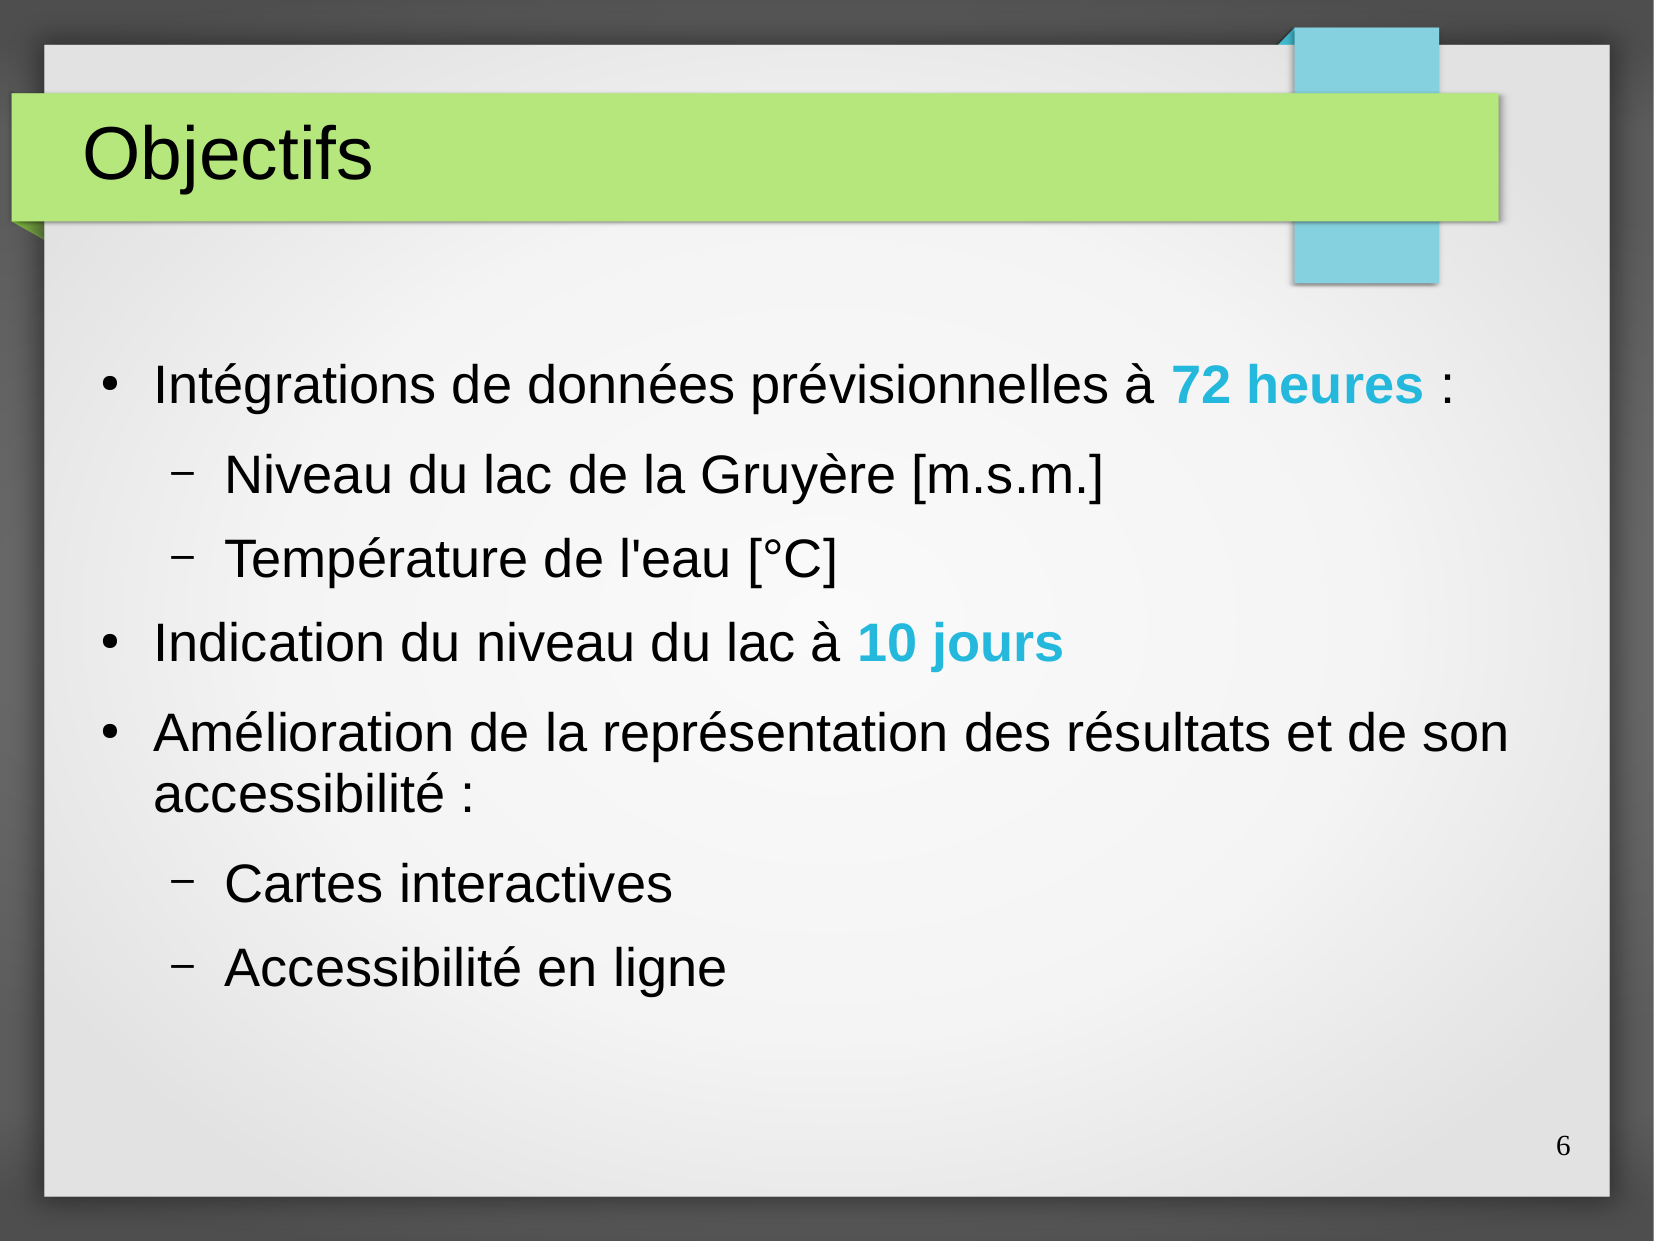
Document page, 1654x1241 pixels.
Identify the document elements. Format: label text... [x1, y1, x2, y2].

title Objectifs [82, 50, 1264, 258]
picture [0, 0, 1654, 1241]
list Intégrations de données prévisionnelles à 72 heures : Niveau du lac de la Gruyère [m.s.m.] Température de l'eau [°C] Indication du niveau du lac à 10 jours Amélioration de la représentation des résultats et de son accessibilité : Cartes interactives Accessibilité en ligne [82, 354, 1571, 1052]
